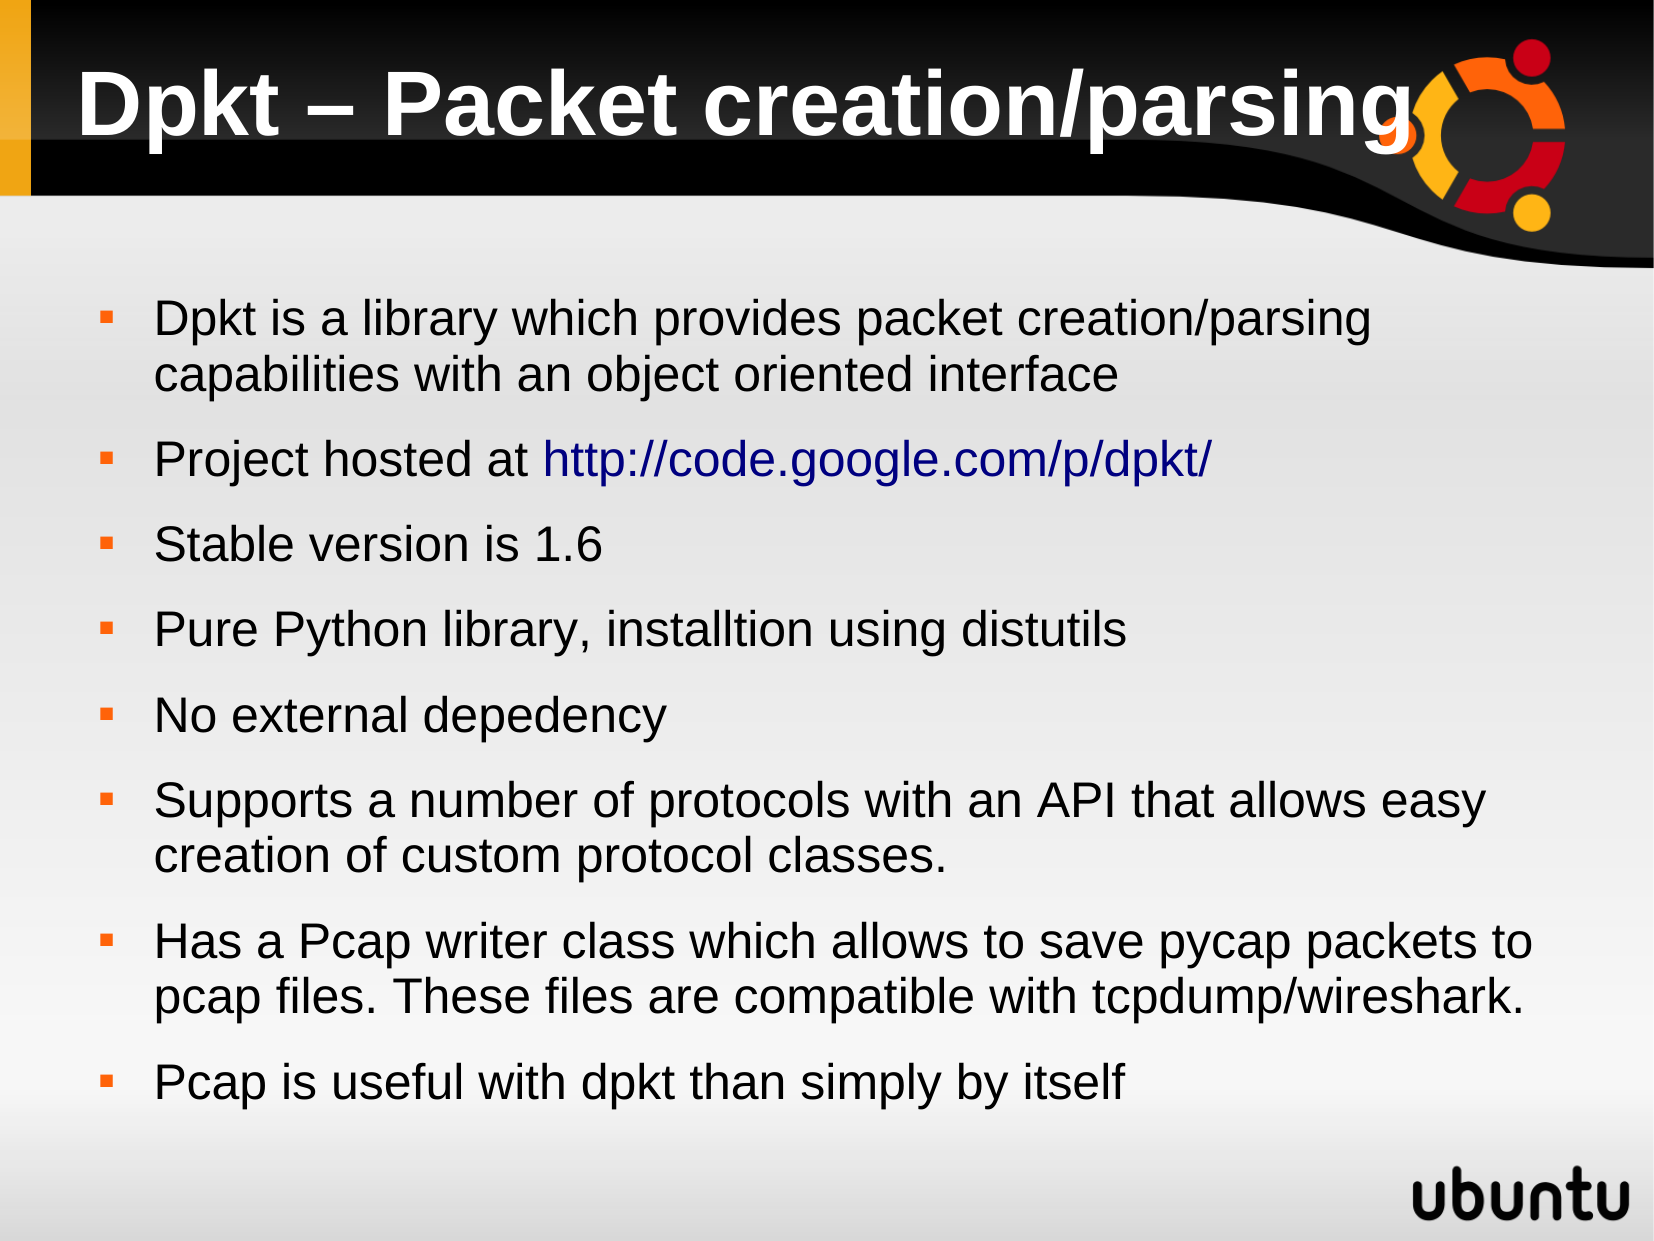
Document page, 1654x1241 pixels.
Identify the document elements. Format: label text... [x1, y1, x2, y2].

picture [0, 0, 1654, 1241]
list Dpkt is a library which provides packet creation/parsing capabilities with an object oriented interface Project hosted at http://code.google.com/p/dpkt/ Stable version is 1.6 Pure Python library, installtion using distutils No external depedency Supports a number of protocols with an API that allows easy creation of custom protocol classes. Has a Pcap writer class which allows to save pycap packets to pcap files. These files are compatible with tcpdump/wireshark. Pcap is useful with dpkt than simply by itself [82, 290, 1571, 1110]
title Dpkt – Packet creation/parsing [76, 7, 1565, 200]
